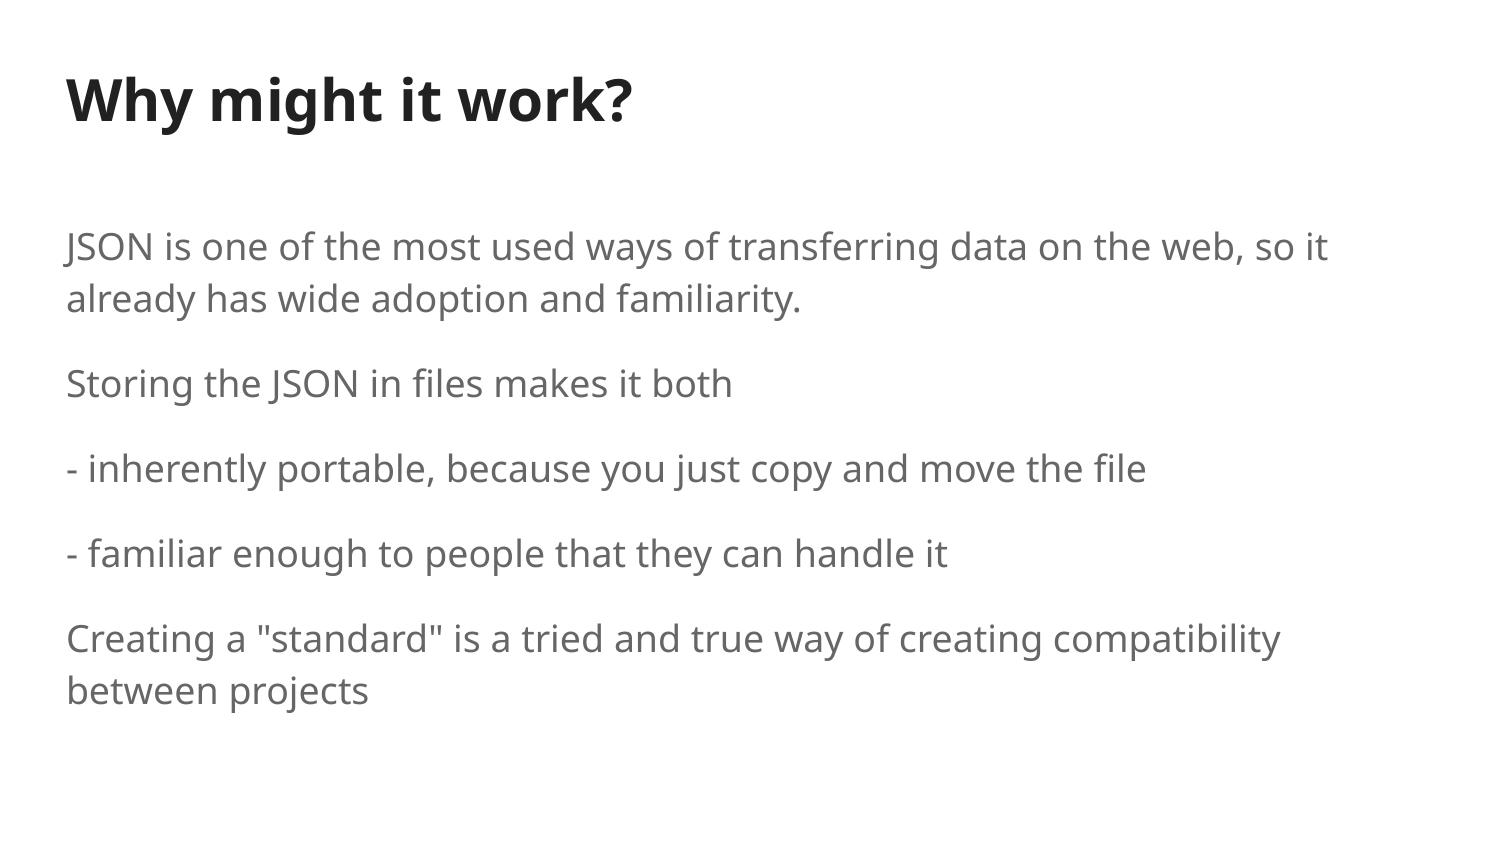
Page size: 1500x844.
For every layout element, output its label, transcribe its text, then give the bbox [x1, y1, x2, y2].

list JSON is one of the most used ways of transferring data on the web, so it already has wide adoption and familiarity. Storing the JSON in files makes it both - inherently portable, because you just copy and move the file - familiar enough to people that they can handle it Creating a "standard" is a tried and true way of creating compatibility between projects [51, 201, 1449, 750]
title Why might it work? [51, 48, 1449, 180]
